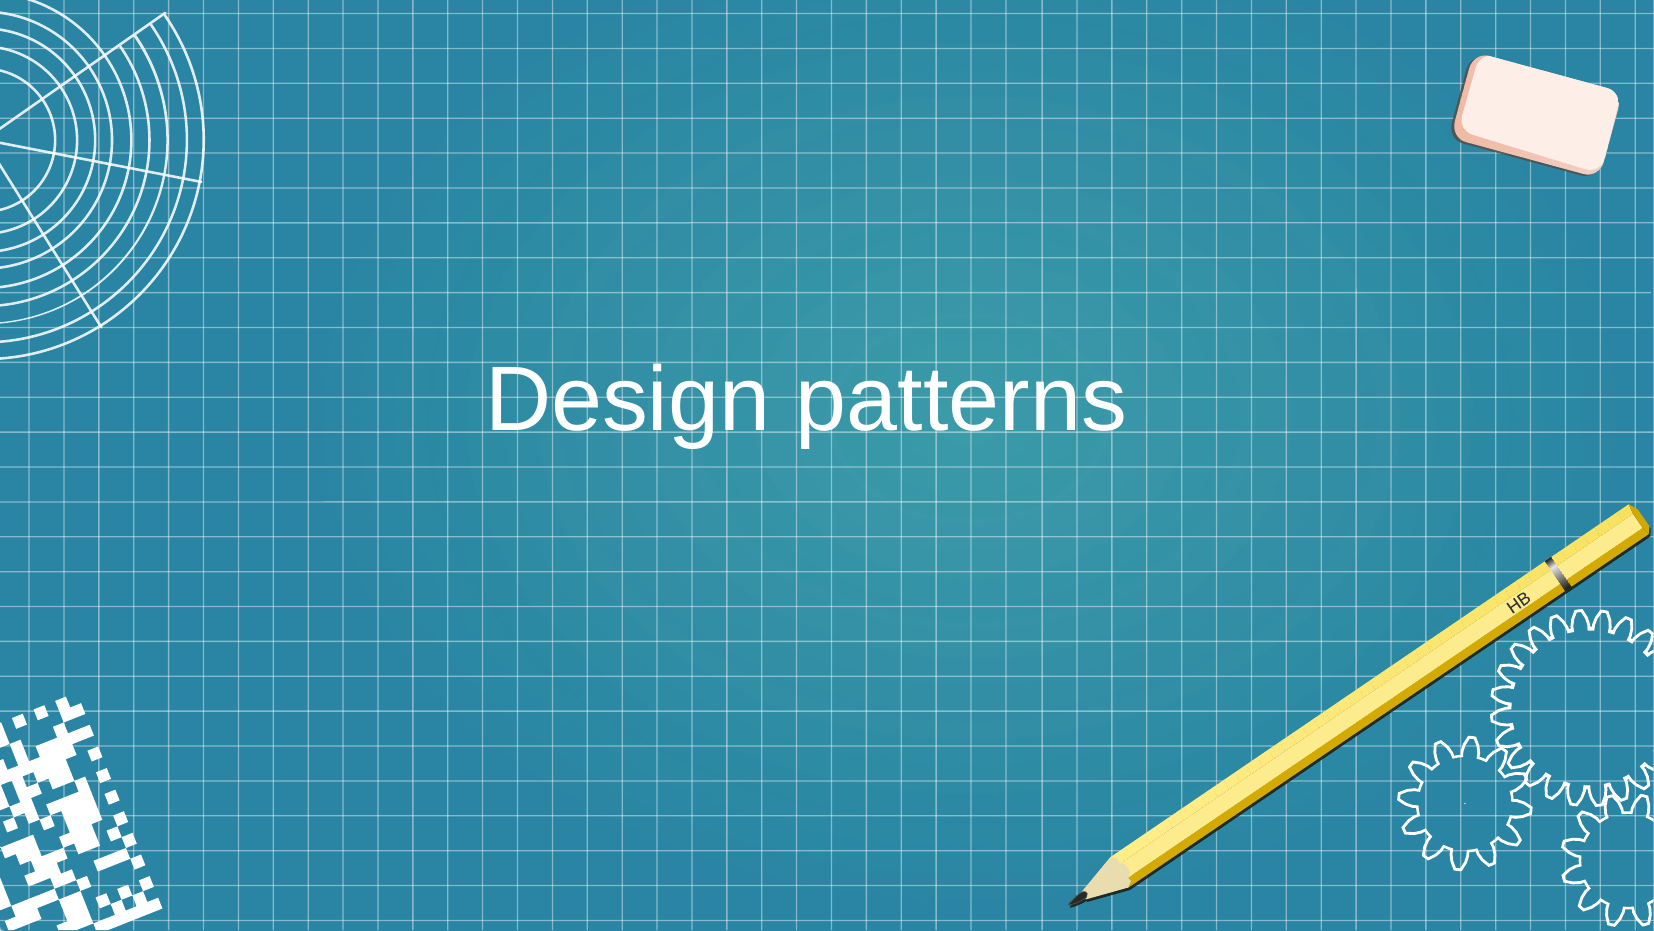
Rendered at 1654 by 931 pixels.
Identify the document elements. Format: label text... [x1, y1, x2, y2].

title Design patterns [75, 292, 1564, 506]
